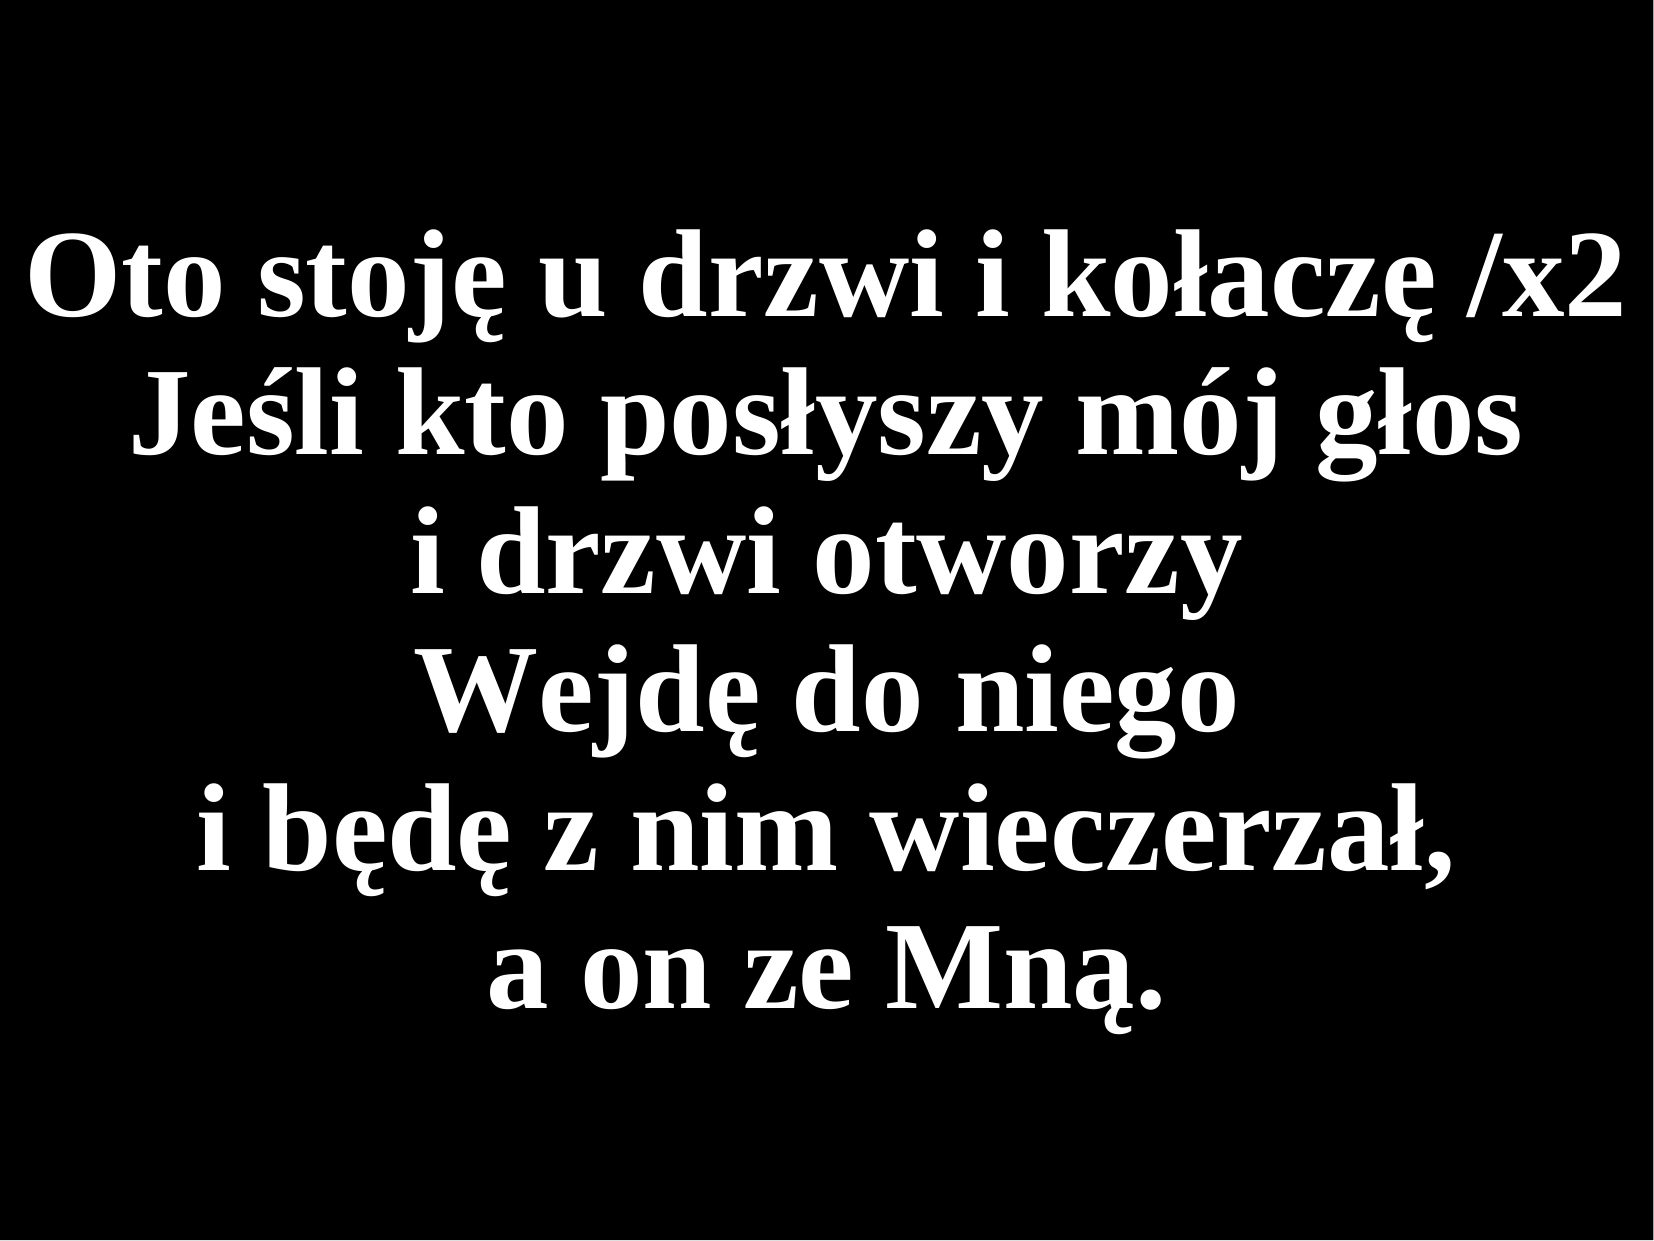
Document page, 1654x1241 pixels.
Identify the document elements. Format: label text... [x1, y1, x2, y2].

title Oto stoję u drzwi i kołaczę /x2 Jeśli kto posłyszy mój głos i drzwi otworzy Wejdę do niego i będę z nim wieczerzał, a on ze Mną. [0, 0, 1654, 1241]
